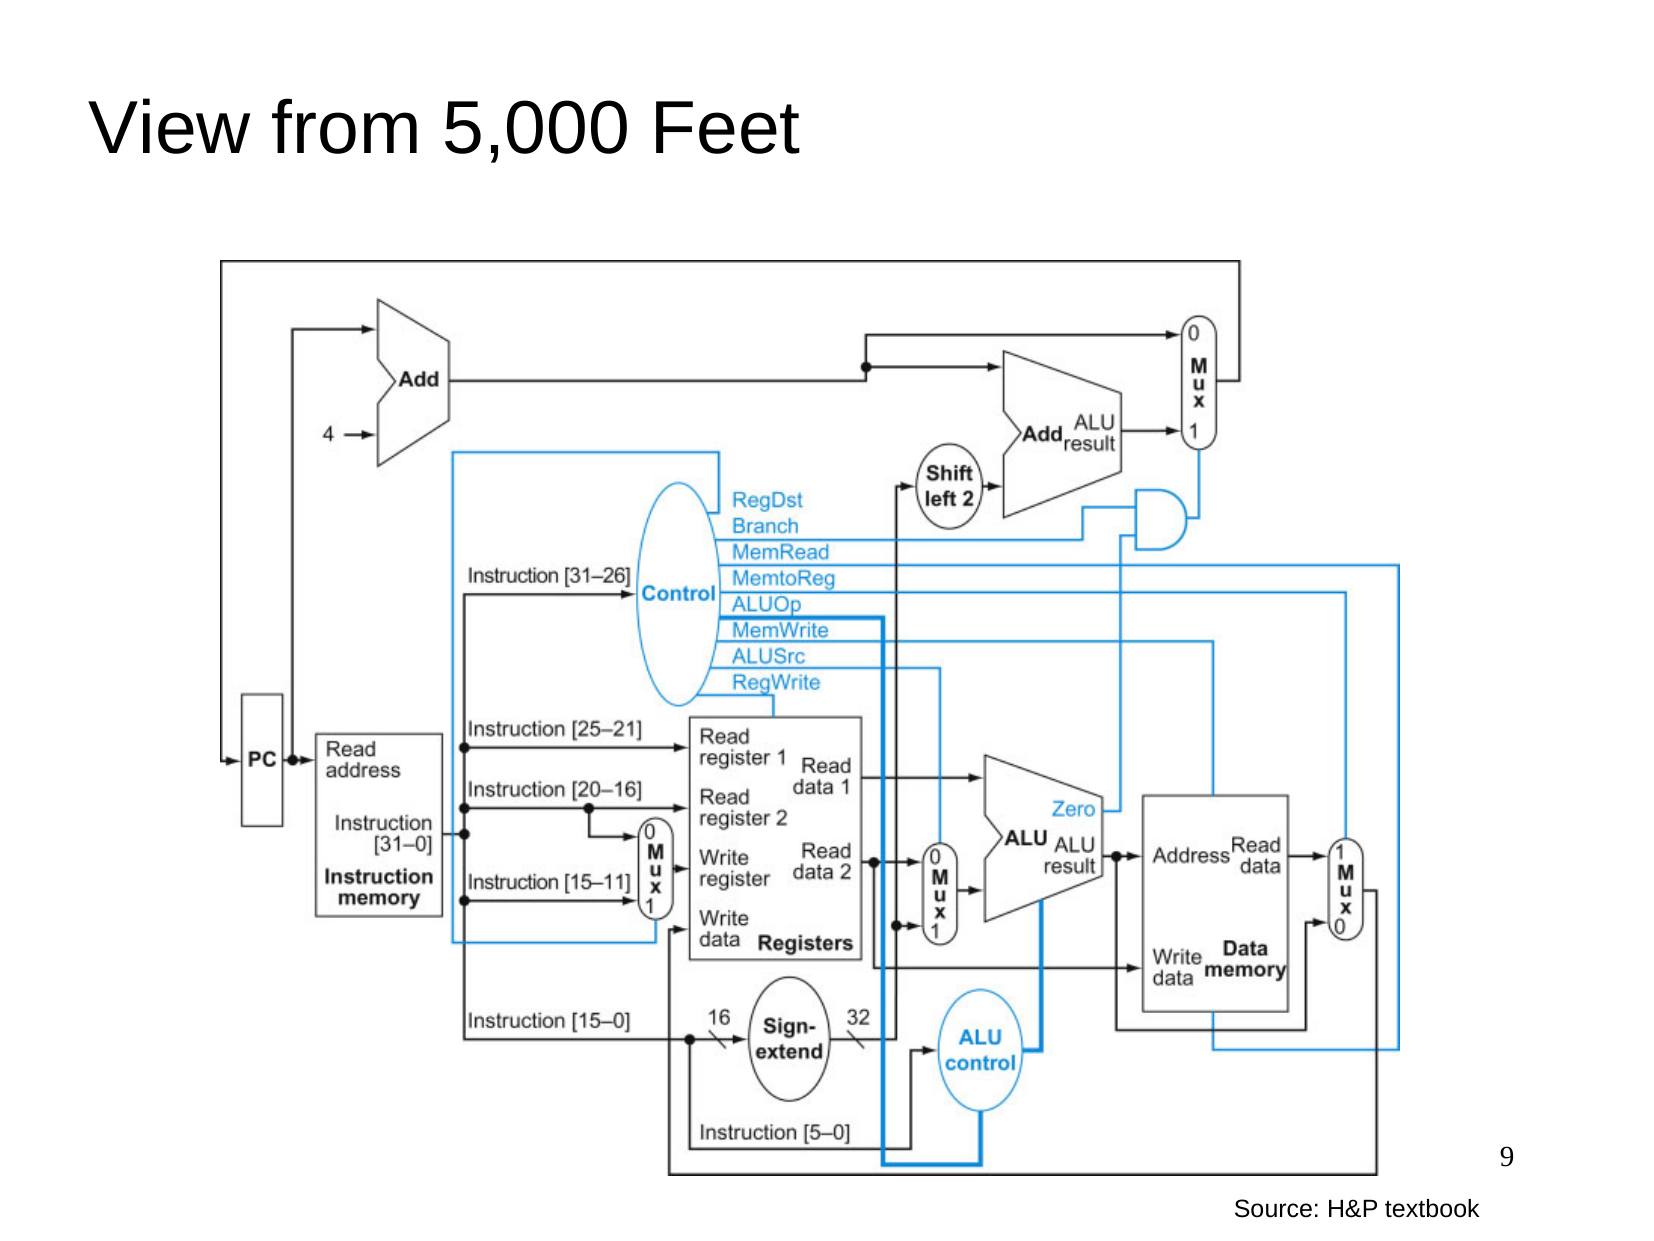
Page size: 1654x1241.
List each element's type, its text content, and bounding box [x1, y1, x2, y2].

picture [220, 260, 1400, 1176]
text_box <number> [1184, 1129, 1530, 1213]
text_box View from 5,000 Feet [73, 71, 817, 177]
text_box Source: H&P textbook [1219, 1184, 1496, 1230]
